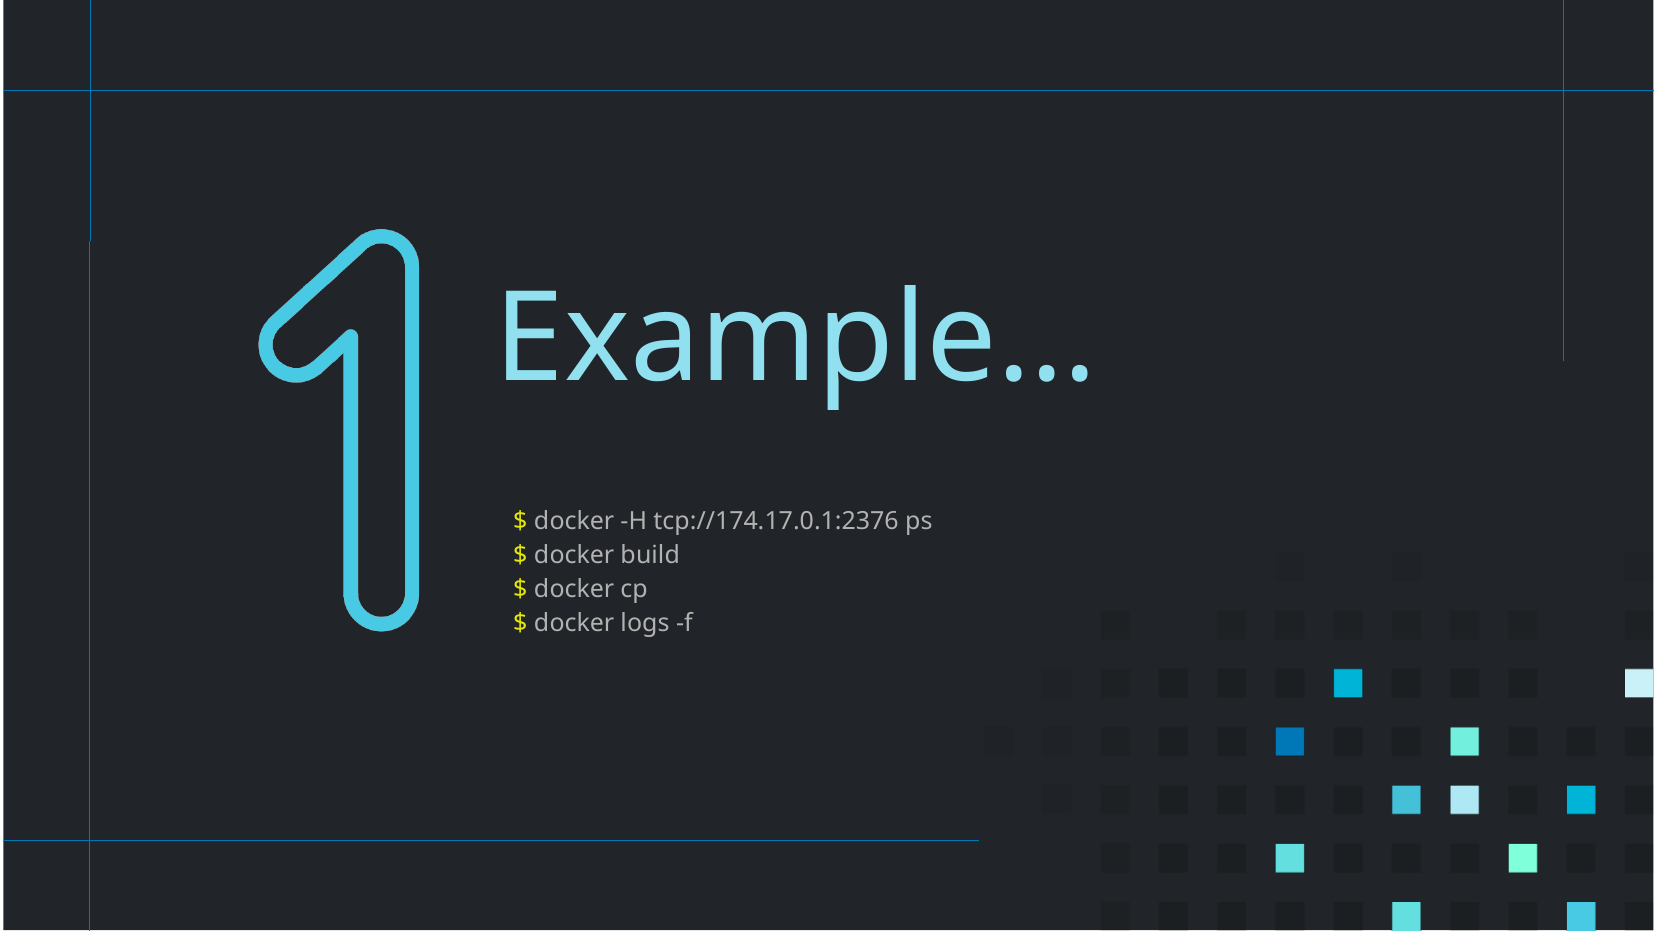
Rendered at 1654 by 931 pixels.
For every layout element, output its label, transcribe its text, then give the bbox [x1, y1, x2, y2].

picture [160, 164, 553, 720]
text_box $ docker -H tcp://174.17.0.1:2376 ps $ docker build $ docker cp $ docker logs -f [498, 495, 1129, 680]
picture [984, 552, 1654, 931]
text_box Example... [480, 248, 1384, 406]
